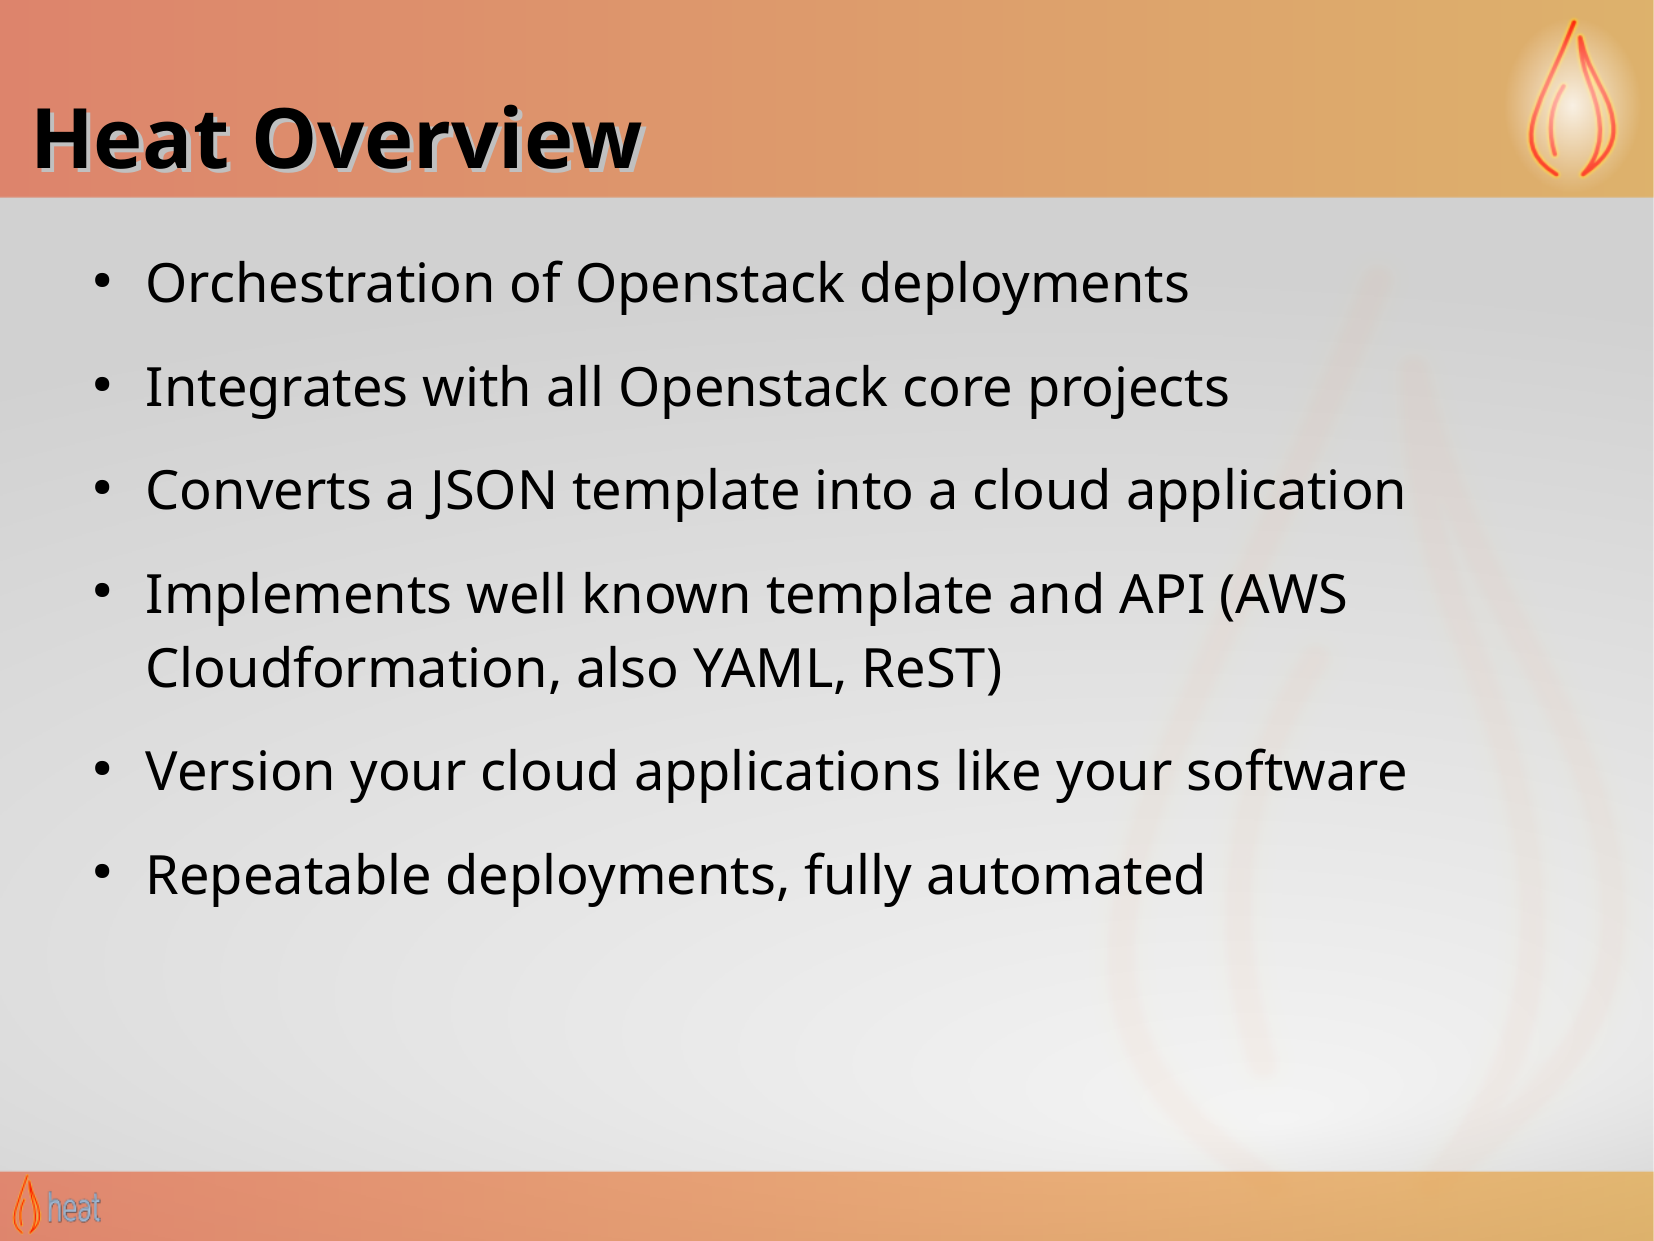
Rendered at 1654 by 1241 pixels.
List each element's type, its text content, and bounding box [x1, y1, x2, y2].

list Orchestration of Openstack deployments Integrates with all Openstack core projects Converts a JSON template into a cloud application Implements well known template and API (AWS Cloudformation, also YAML, ReST) Version your cloud applications like your software Repeatable deployments, fully automated [75, 244, 1564, 1201]
picture [0, 0, 1654, 1241]
title Heat Overview [30, 23, 1606, 249]
